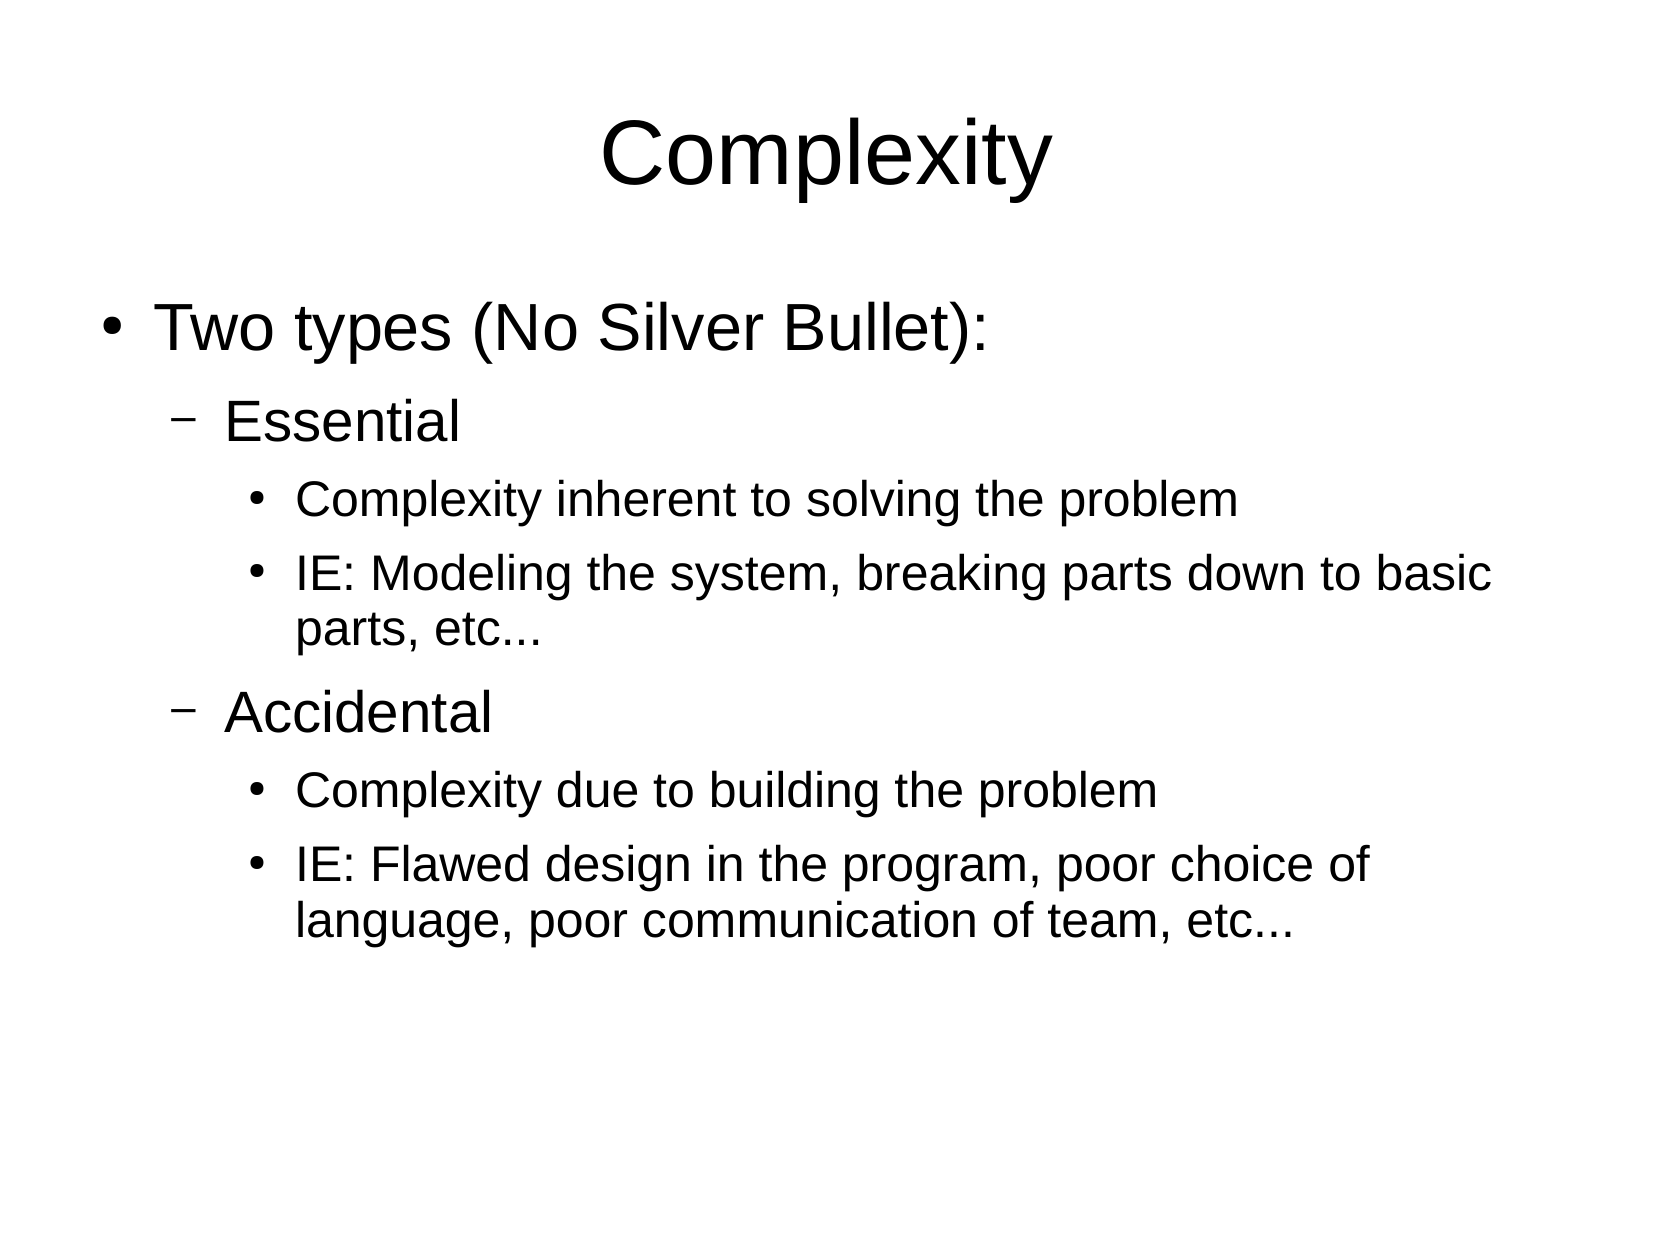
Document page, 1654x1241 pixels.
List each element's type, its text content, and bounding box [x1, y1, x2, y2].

title Complexity [82, 49, 1571, 257]
list Two types (No Silver Bullet): Essential Complexity inherent to solving the problem IE: Modeling the system, breaking parts down to basic parts, etc... Accidental Complexity due to building the problem IE: Flawed design in the program, poor choice of language, poor communication of team, etc... [82, 290, 1571, 1010]
